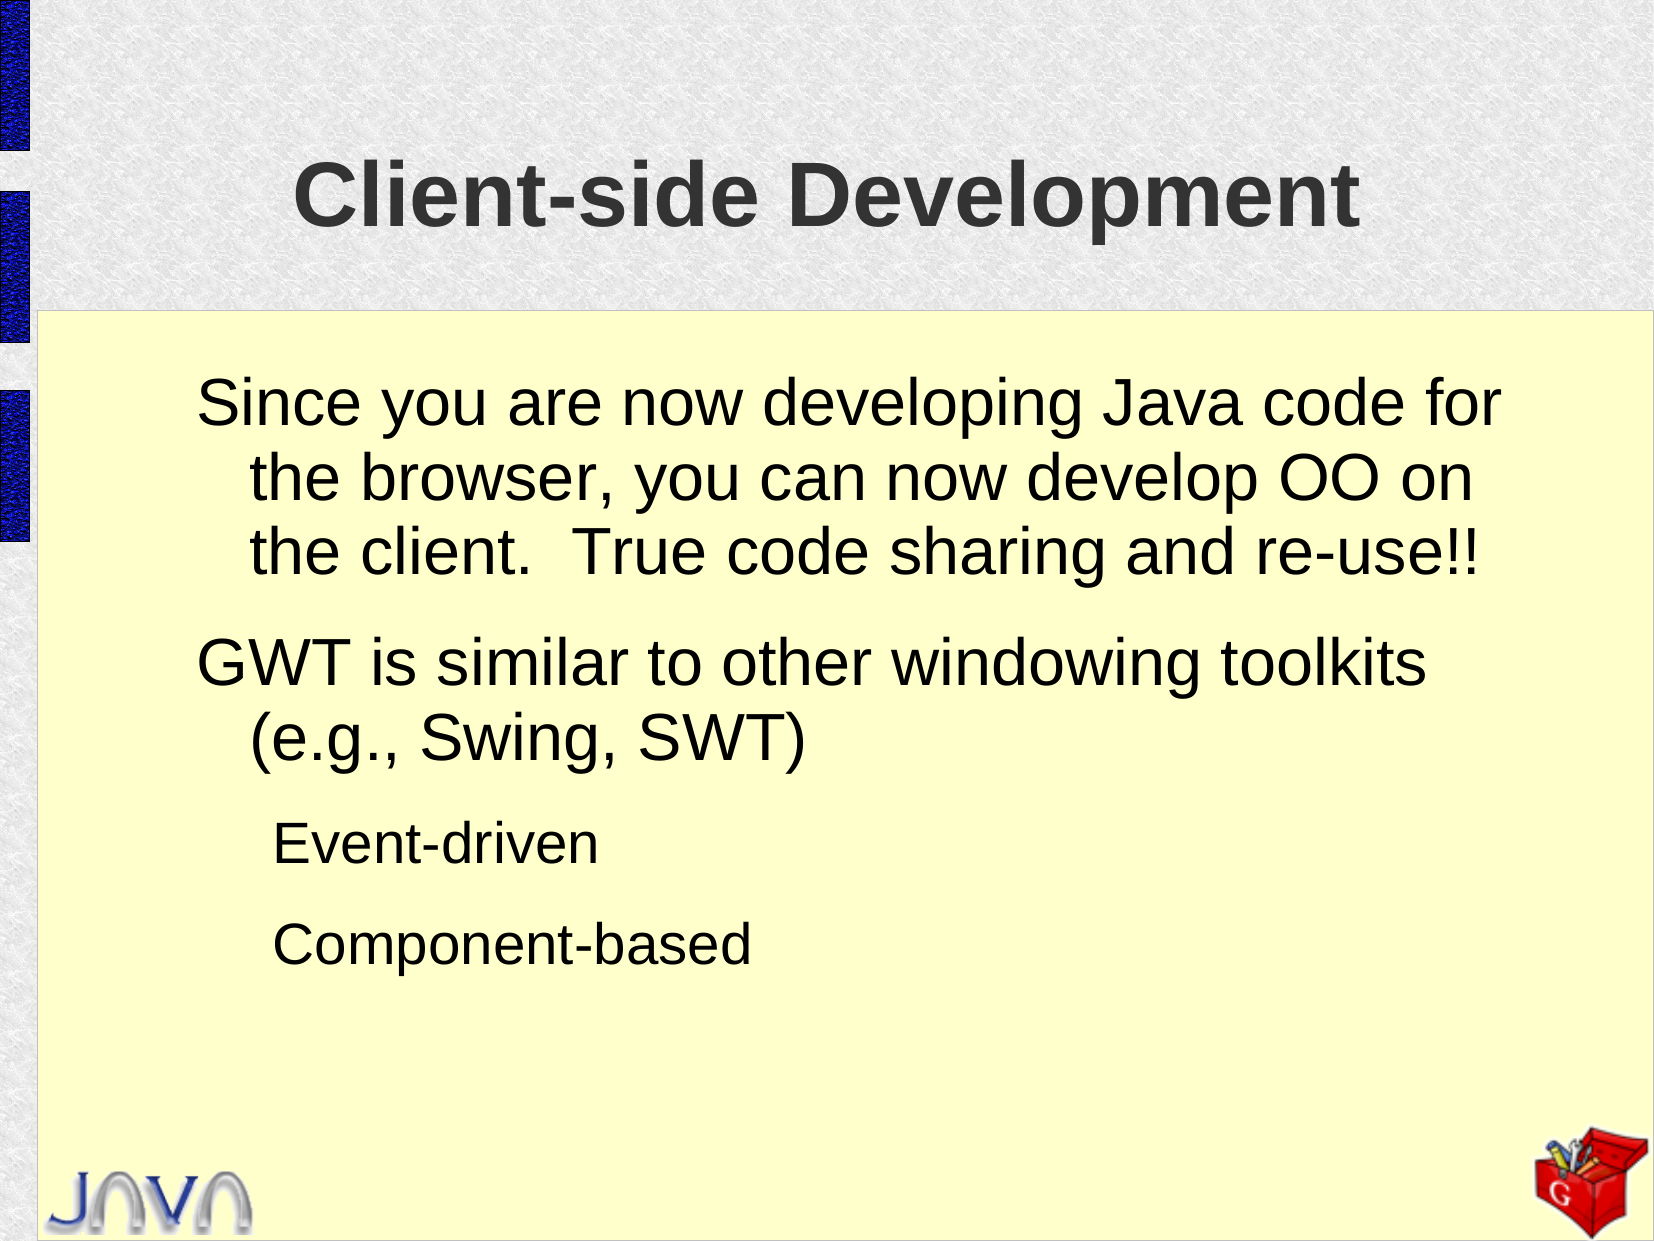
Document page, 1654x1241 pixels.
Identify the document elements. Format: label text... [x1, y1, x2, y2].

picture [0, 0, 1654, 1241]
title Client-side Development [121, 91, 1534, 299]
list Since you are now developing Java code for the browser, you can now develop OO on the client. True code sharing and re-use!! GWT is similar to other windowing toolkits (e.g., Swing, SWT) Event-driven Component-based [178, 364, 1570, 1147]
picture [1, 192, 29, 342]
picture [43, 1162, 263, 1235]
picture [1, 1, 29, 150]
picture [1, 391, 29, 541]
picture [1525, 1118, 1654, 1241]
